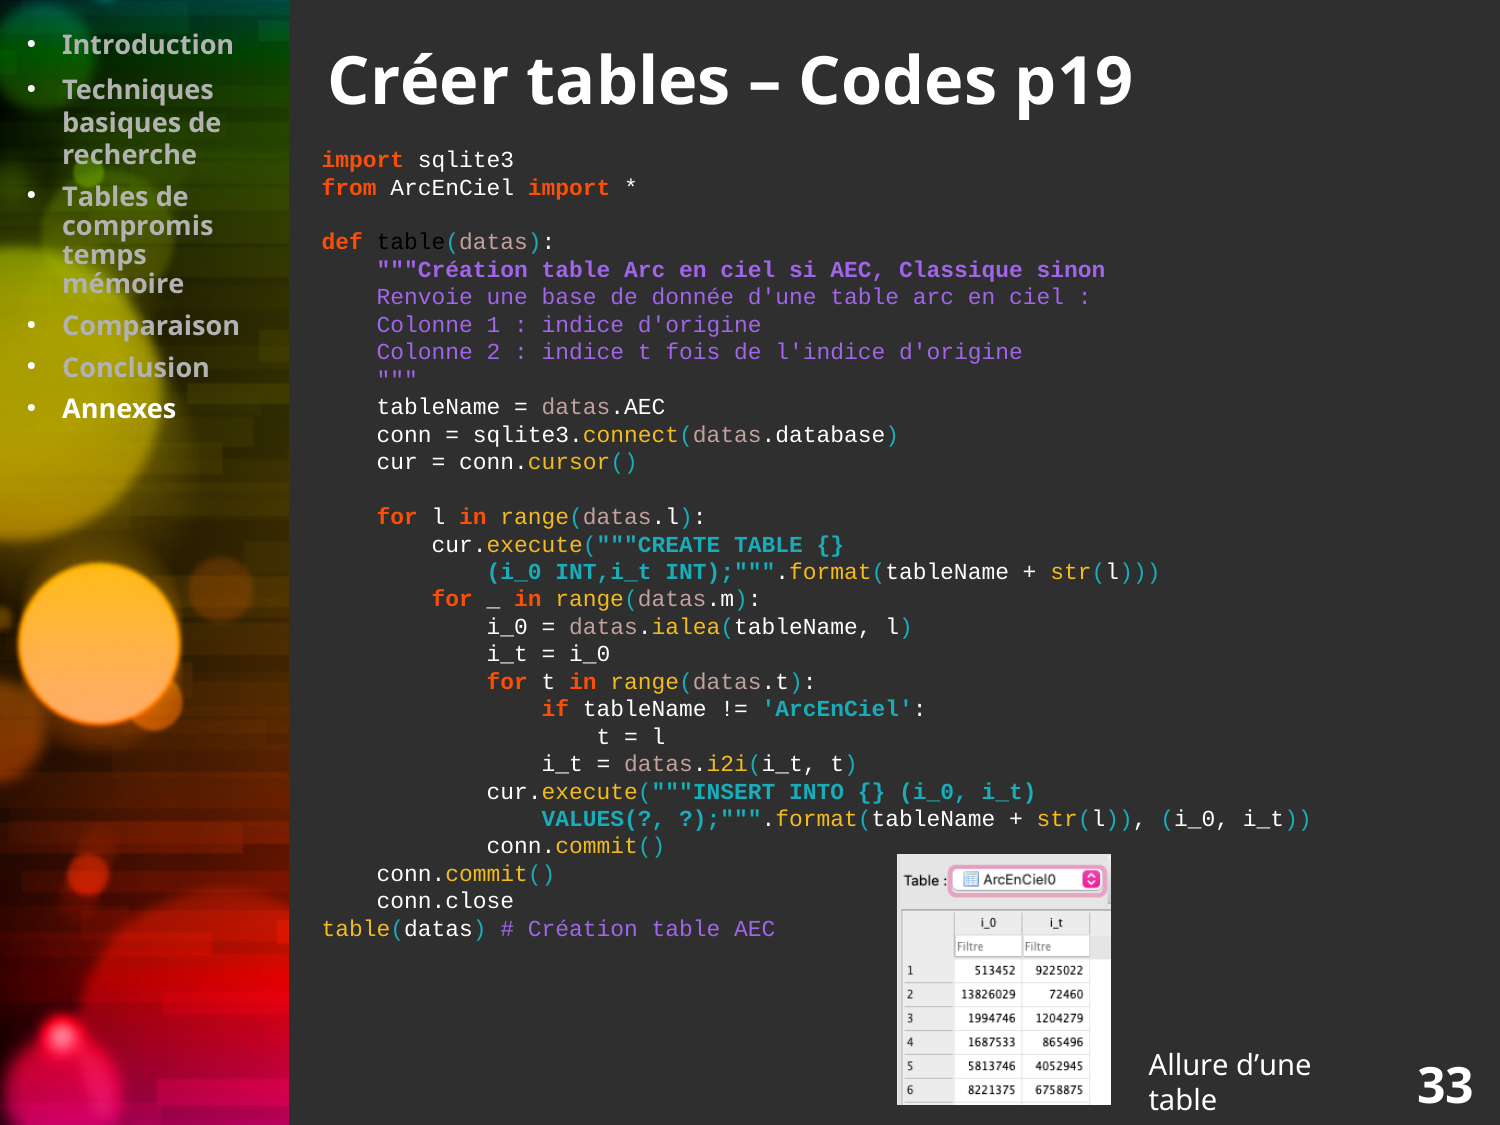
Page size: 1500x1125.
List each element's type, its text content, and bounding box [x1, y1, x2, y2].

picture [0, 0, 289, 1125]
text_box [1180, 1096, 1189, 1108]
text_box [289, 0, 1500, 1125]
text_box Allure d’une table [1133, 1039, 1394, 1090]
text_box <numéro> [1417, 1054, 1500, 1109]
title Créer tables – Codes p19 [312, 19, 1471, 138]
text_box import sqlite3 from ArcEnCiel import * def table(datas): """Création table Arc en ciel si AEC, Classique sinon Renvoie une base de donnée d'une table arc en ciel : Colonne 1 : indice d'origine Colonne 2 : indice t fois de l'indice d'origine """ tableName = datas.AEC conn = sqlite3.connect(datas.database) cur = conn.cursor() for l in range(datas.l): cur.execute("""CREATE TABLE {} (i_0 INT,i_t INT);""".format(tableName + str(l))) for _ in range(datas.m): i_0 = datas.ialea(tableName, l) i_t = i_0 for t in range(datas.t): if tableName != 'ArcEnCiel': t = l i_t = datas.i2i(i_t, t) cur.execute("""INSERT INTO {} (i_0, i_t) VALUES(?, ?);""".format(tableName + str(l)), (i_0, i_t)) conn.commit() conn.commit() conn.close table(datas) # Création table AEC [306, 137, 1441, 1087]
text_box Introduction Techniques basiques de recherche Tables de compromis temps mémoire Comparaison Conclusion Annexes [11, 23, 284, 449]
picture [897, 854, 1111, 1105]
